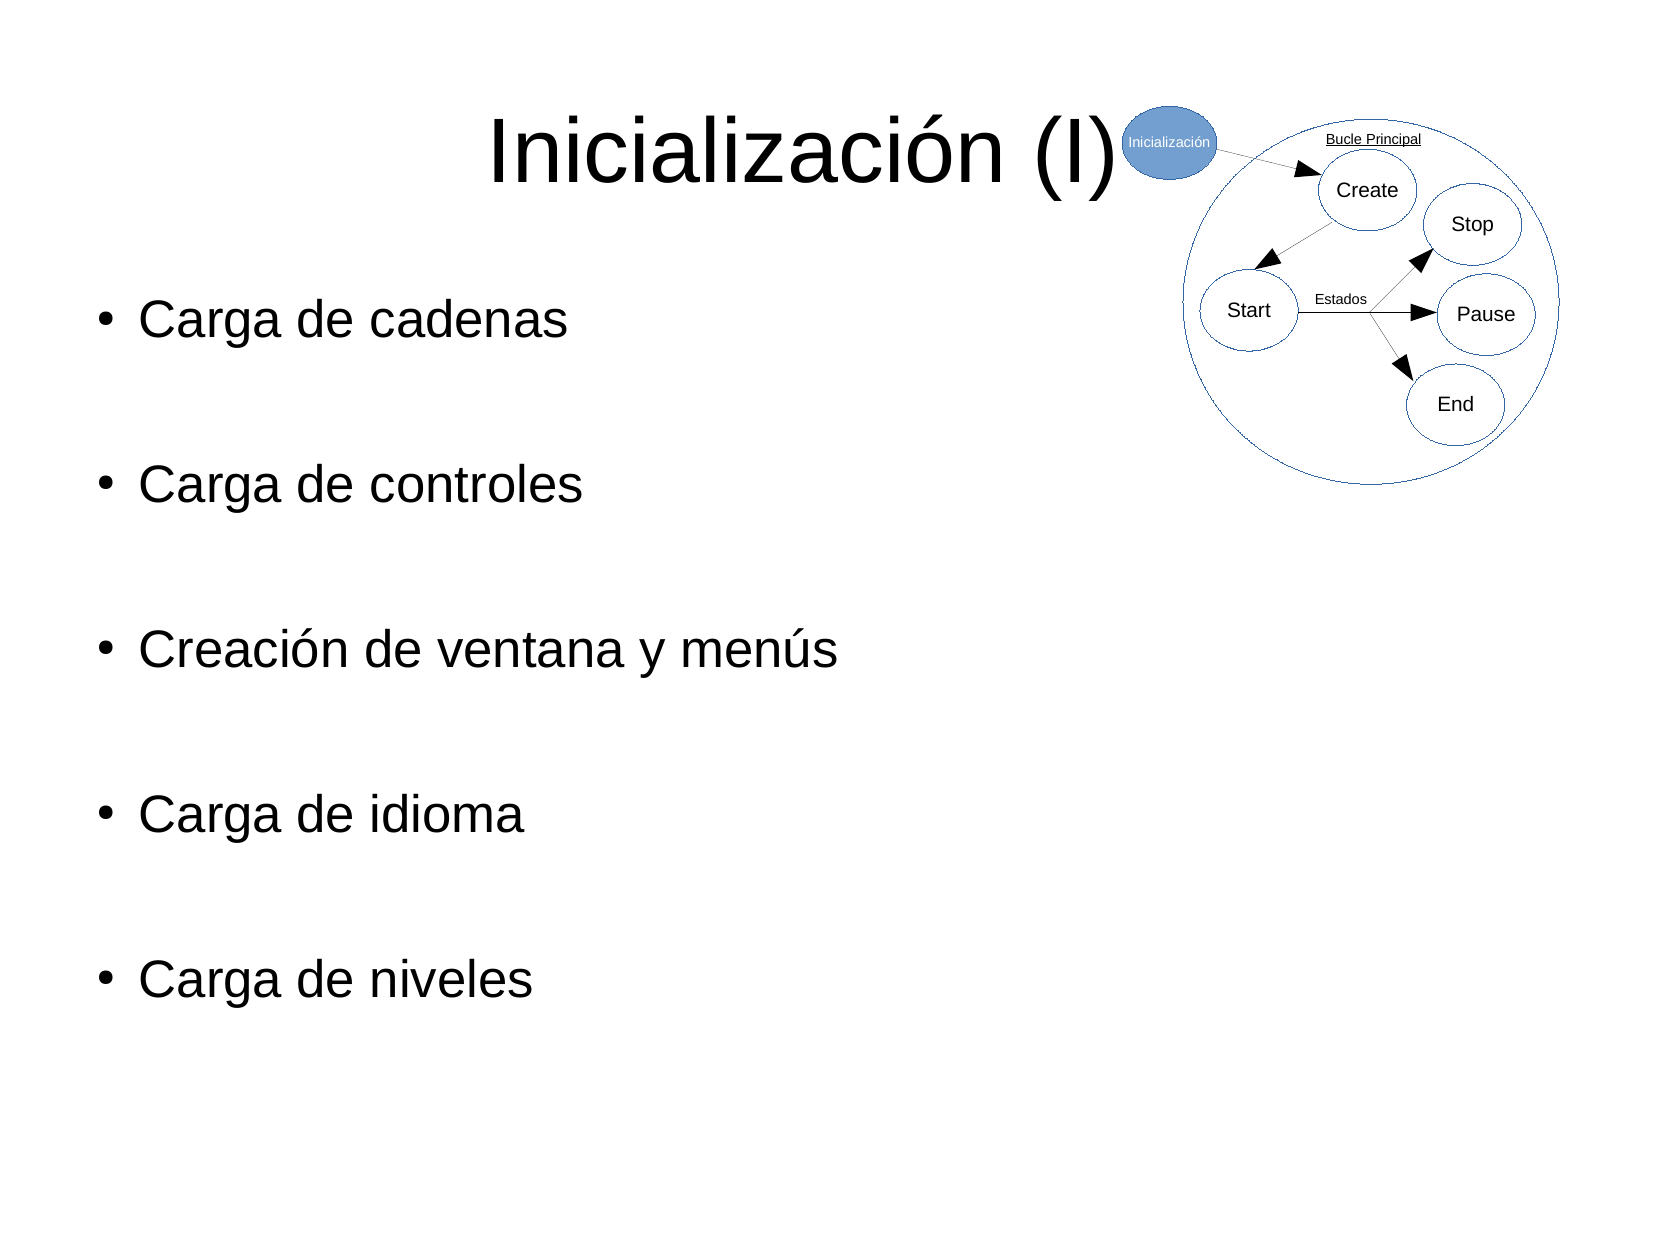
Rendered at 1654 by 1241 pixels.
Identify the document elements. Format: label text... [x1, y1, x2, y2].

text_box Bucle Principal [1311, 124, 1437, 160]
text_box Create [1318, 149, 1417, 231]
title Inicialización (I) [59, 47, 1548, 255]
text_box End [1406, 363, 1505, 446]
text_box Inicialización [1122, 106, 1217, 180]
text_box Pause [1437, 273, 1536, 356]
list Carga de cadenas Carga de controles Creación de ventana y menús Carga de idioma Carga de niveles [82, 290, 1571, 1010]
text_box Estados [1299, 283, 1382, 312]
text_box Start [1199, 269, 1299, 352]
text_box Stop [1423, 183, 1522, 266]
